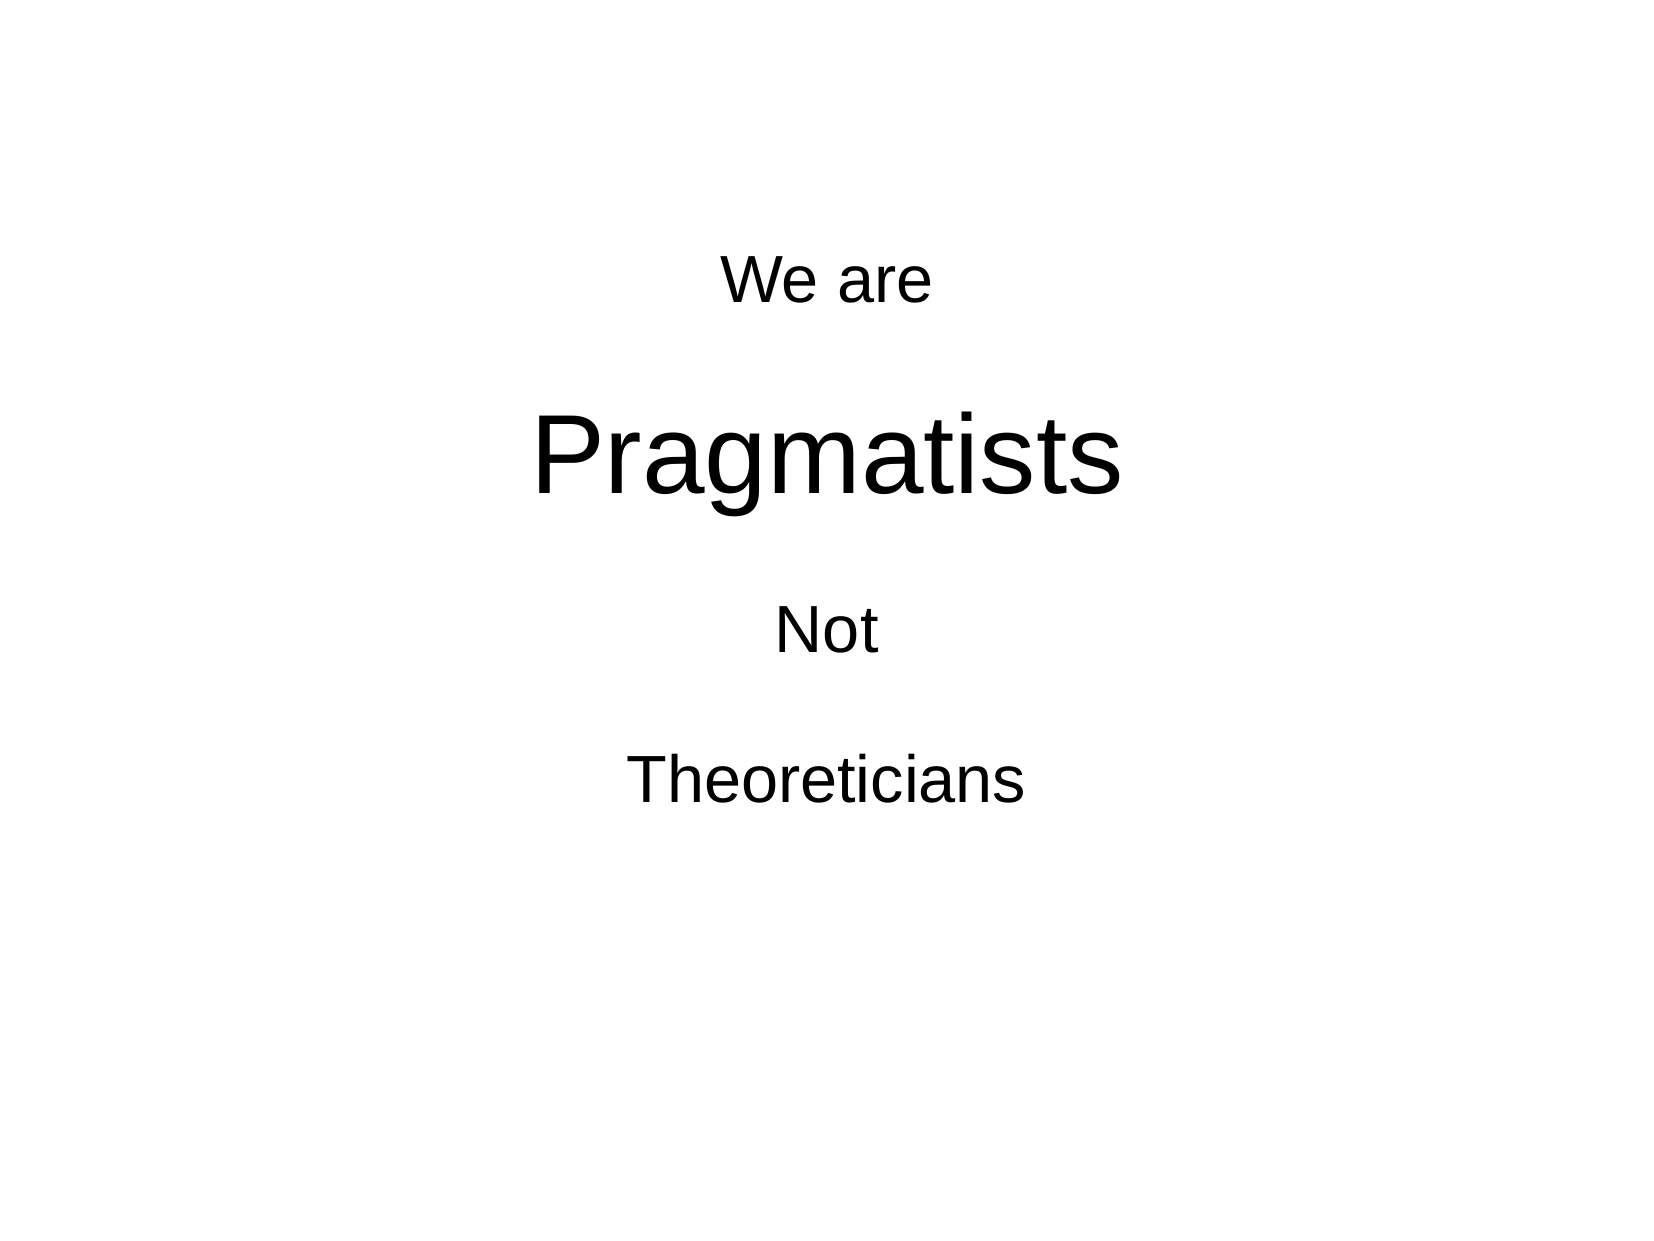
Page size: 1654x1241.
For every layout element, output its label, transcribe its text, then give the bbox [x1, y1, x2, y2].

subtitle We are Pragmatists Not Theoreticians [82, 49, 1571, 1010]
